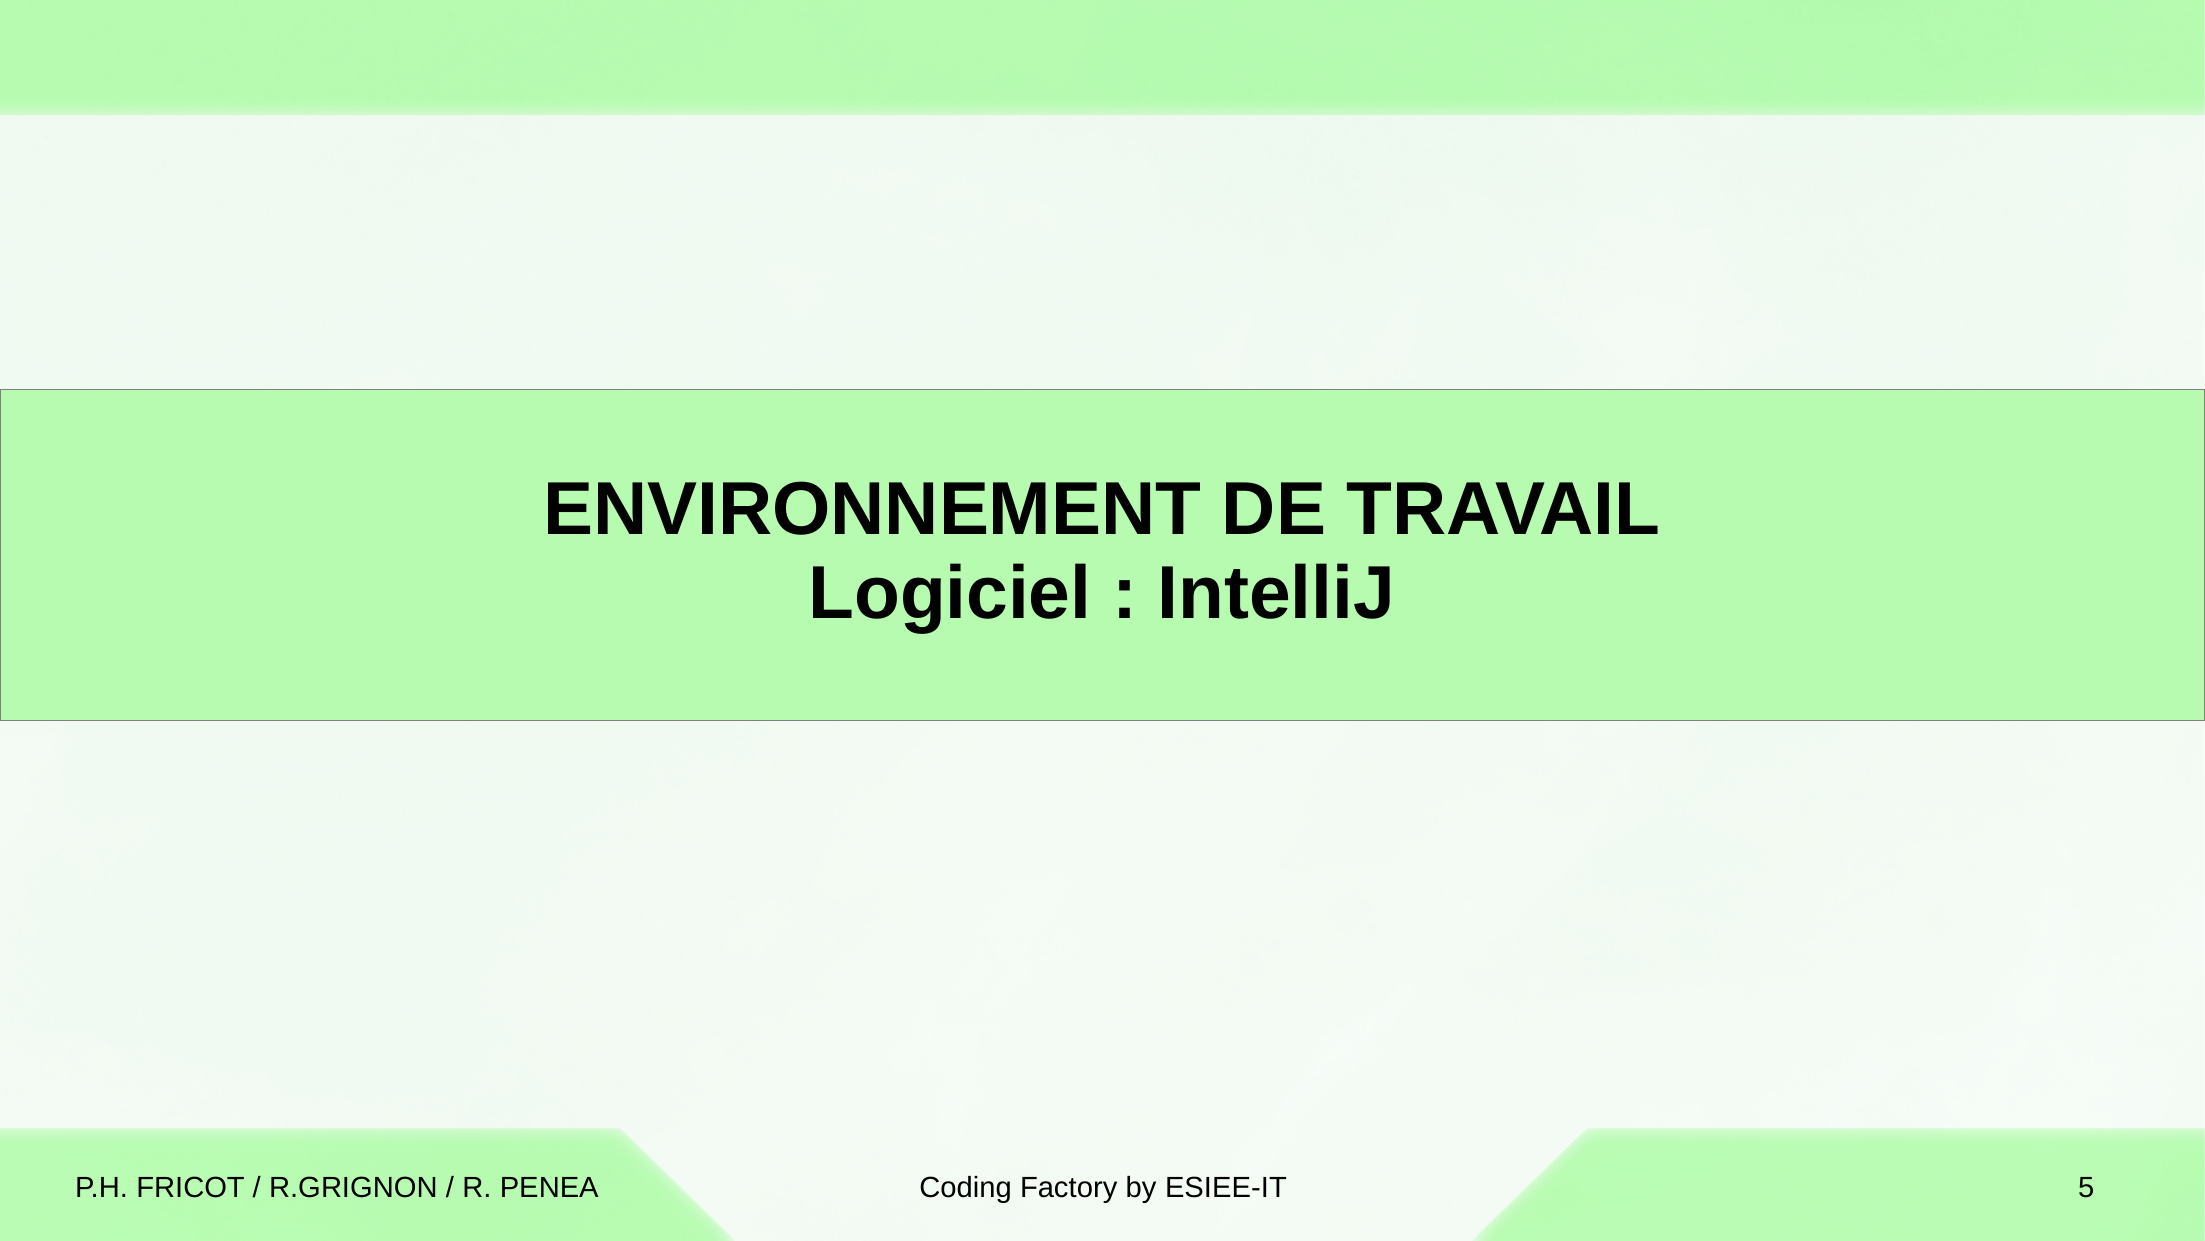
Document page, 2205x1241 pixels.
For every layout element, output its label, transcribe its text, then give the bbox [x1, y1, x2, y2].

picture [0, 721, 2205, 1241]
picture [0, 0, 2205, 389]
text_box [0, 389, 110, 721]
text_box [2095, 389, 2205, 721]
subtitle ENVIRONNEMENT DE TRAVAIL Logiciel : IntelliJ [110, 25, 2095, 1085]
